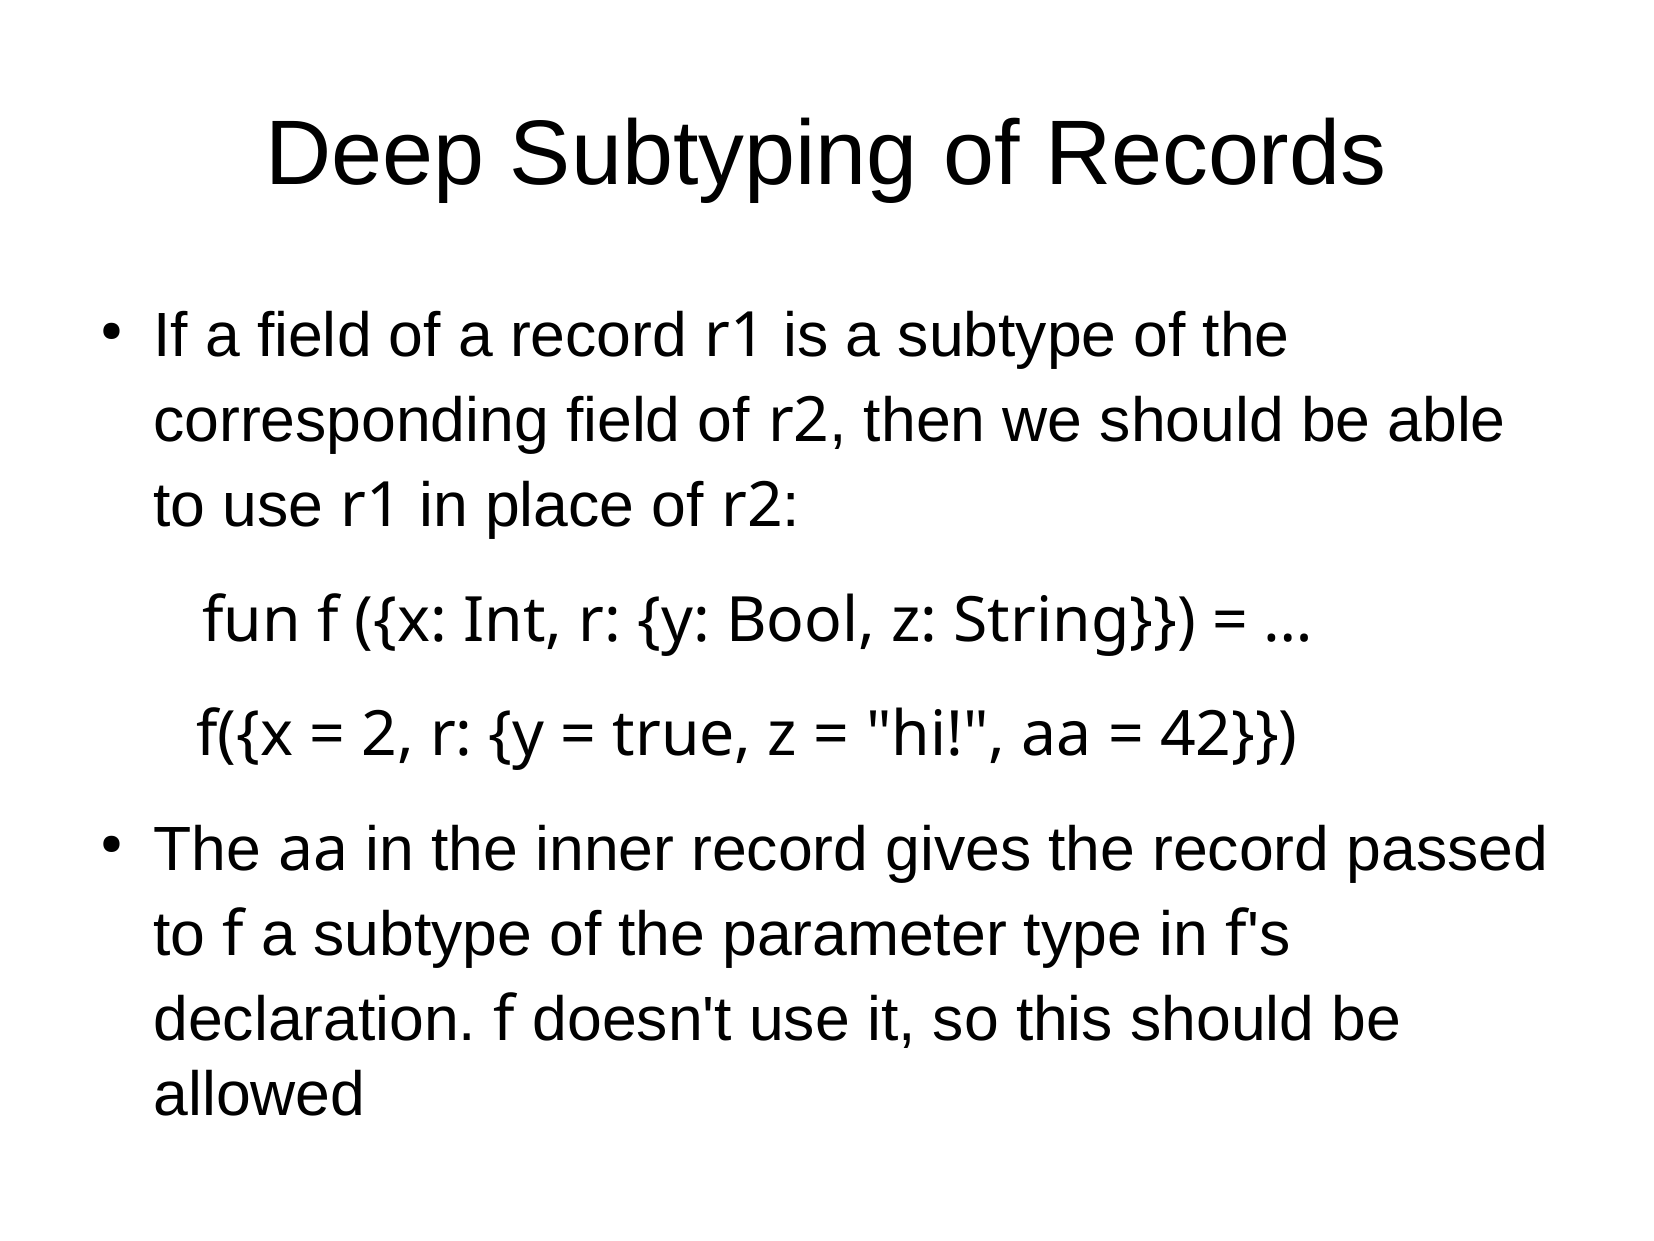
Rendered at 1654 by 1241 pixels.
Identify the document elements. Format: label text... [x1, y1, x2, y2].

list If a field of a record r1 is a subtype of the corresponding field of r2, then we should be able to use r1 in place of r2: fun f ({x: Int, r: {y: Bool, z: String}}) = … f({x = 2, r: {y = true, z = "hi!", aa = 42}}) The aa in the inner record gives the record passed to f a subtype of the parameter type in f's declaration. f doesn't use it, so this should be allowed [82, 290, 1571, 1109]
title Deep Subtyping of Records [82, 49, 1571, 257]
